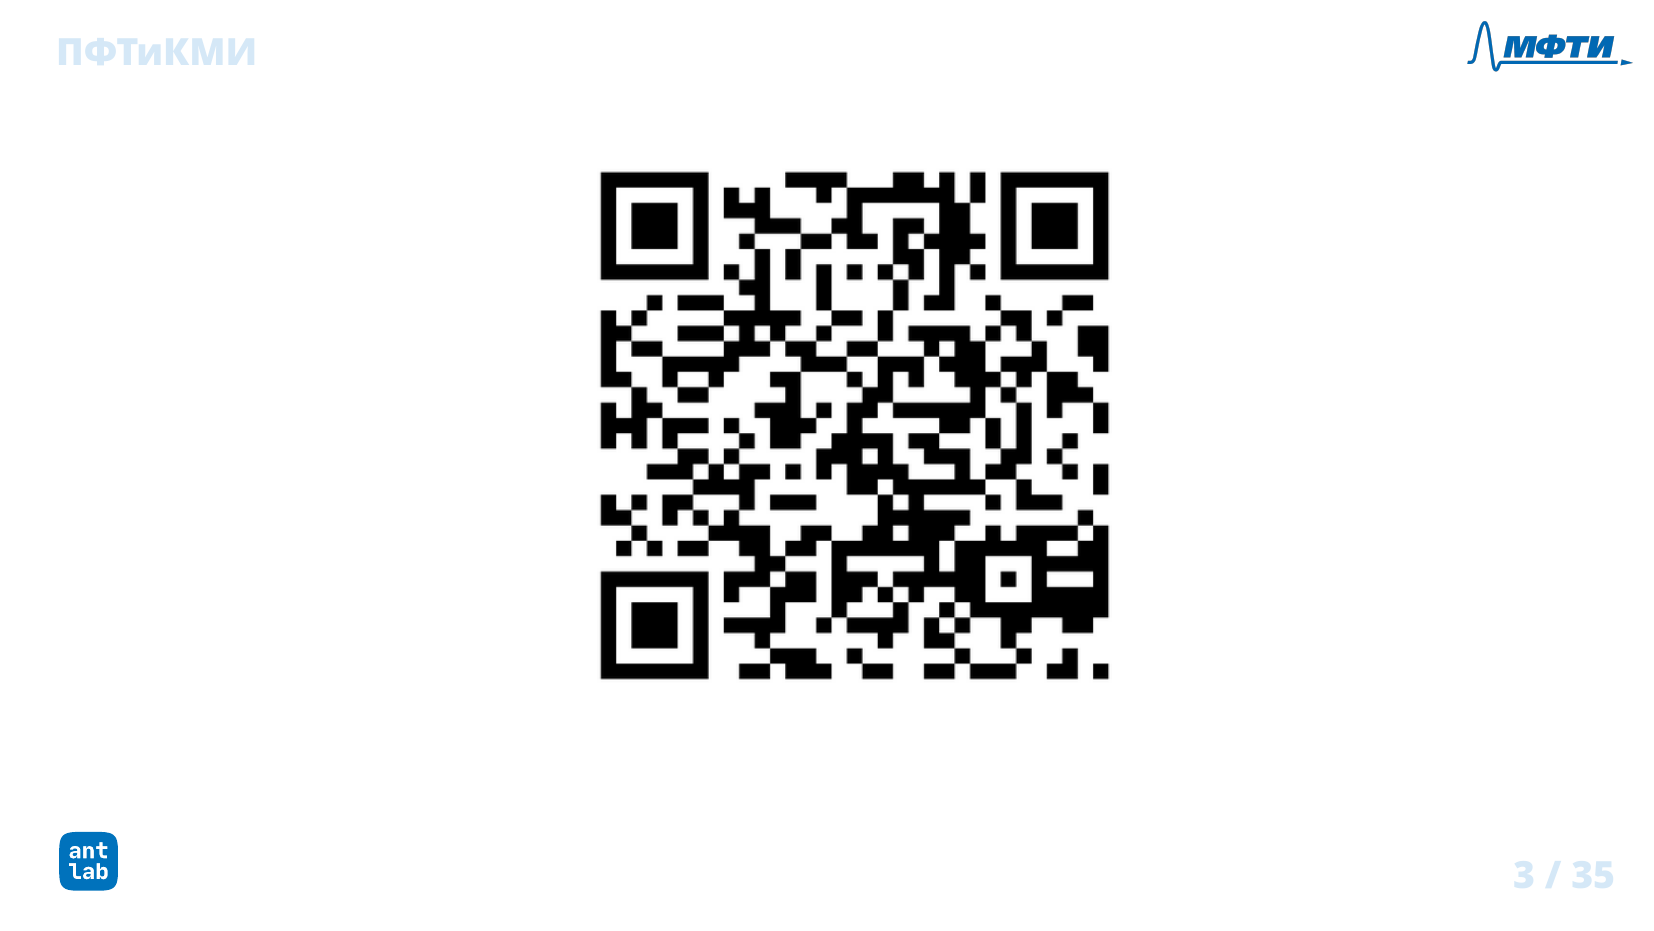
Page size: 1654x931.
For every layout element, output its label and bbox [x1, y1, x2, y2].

picture [1446, 0, 1654, 93]
picture [580, 154, 1127, 700]
